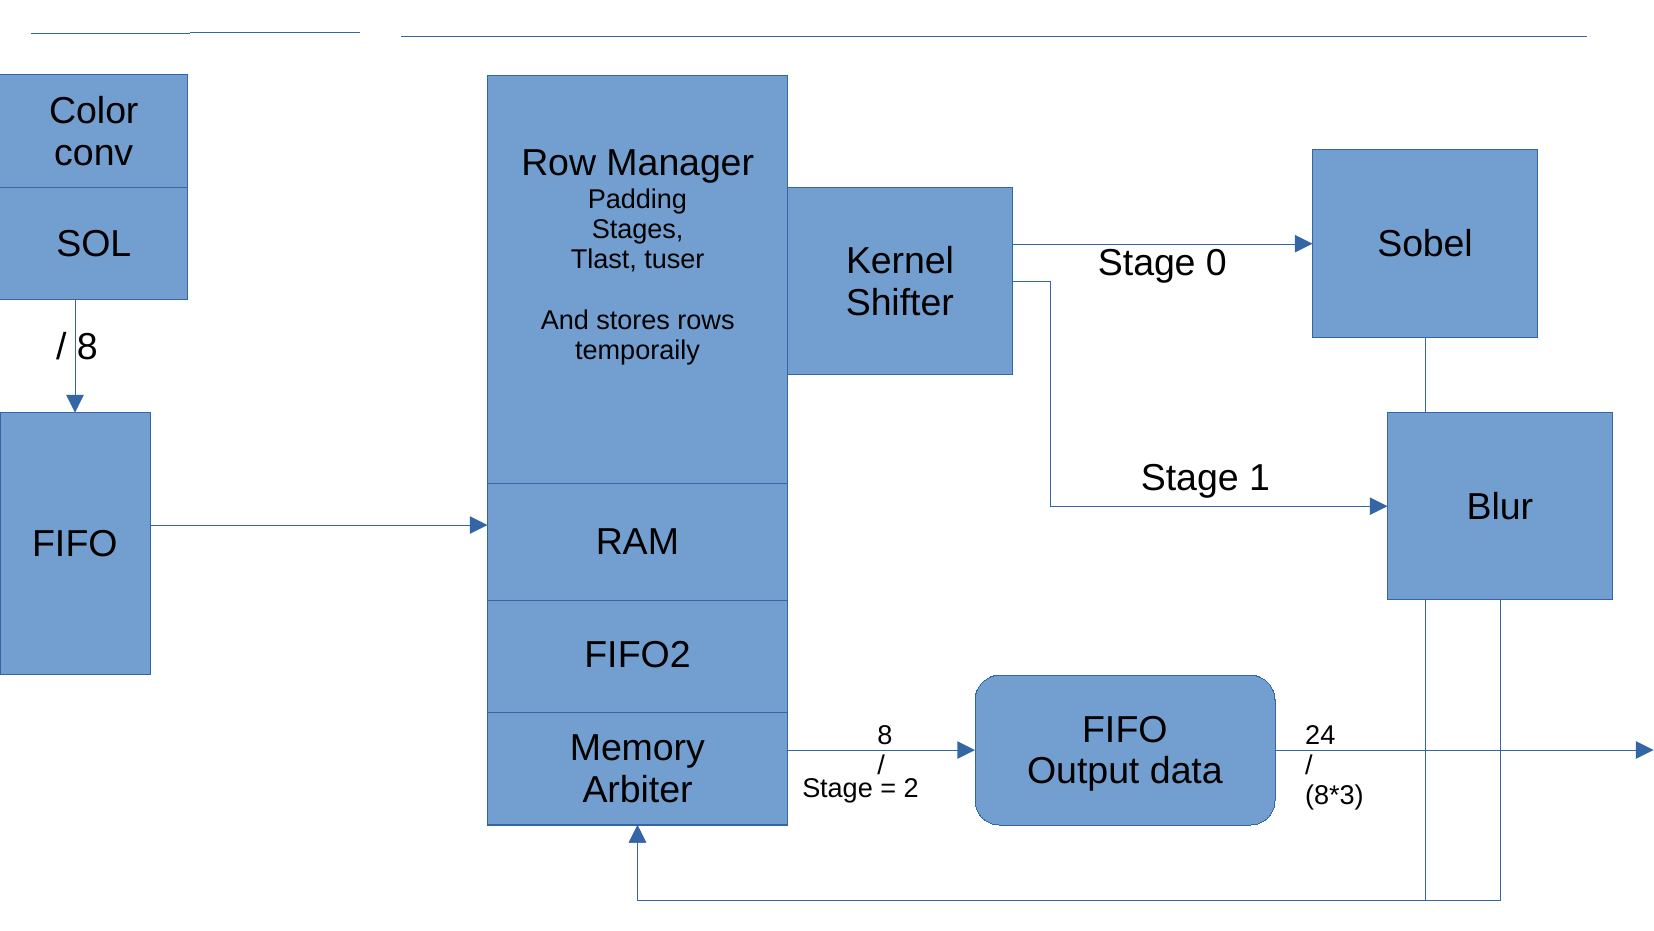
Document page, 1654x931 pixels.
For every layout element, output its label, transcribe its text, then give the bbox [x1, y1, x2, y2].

text_box FIFO Output data [975, 675, 1276, 826]
text_box FIFO2 [487, 601, 788, 713]
text_box Color conv [0, 74, 188, 187]
text_box SOL [0, 187, 188, 300]
text_box RAM [487, 483, 788, 601]
text_box 8 / [862, 712, 938, 819]
text_box FIFO [0, 412, 151, 675]
text_box Memory Arbiter [487, 713, 788, 825]
text_box / 8 [41, 318, 113, 376]
text_box Row Manager Padding Stages, Tlast, tuser And stores rows temporaily [487, 75, 788, 483]
text_box 24 / (8*3) [1290, 751, 1379, 819]
text_box Kernel Shifter [787, 187, 1013, 375]
text_box Blur [1387, 412, 1613, 600]
text_box Sobel [1312, 149, 1538, 338]
text_box 24 / (8*3) [1290, 712, 1379, 750]
